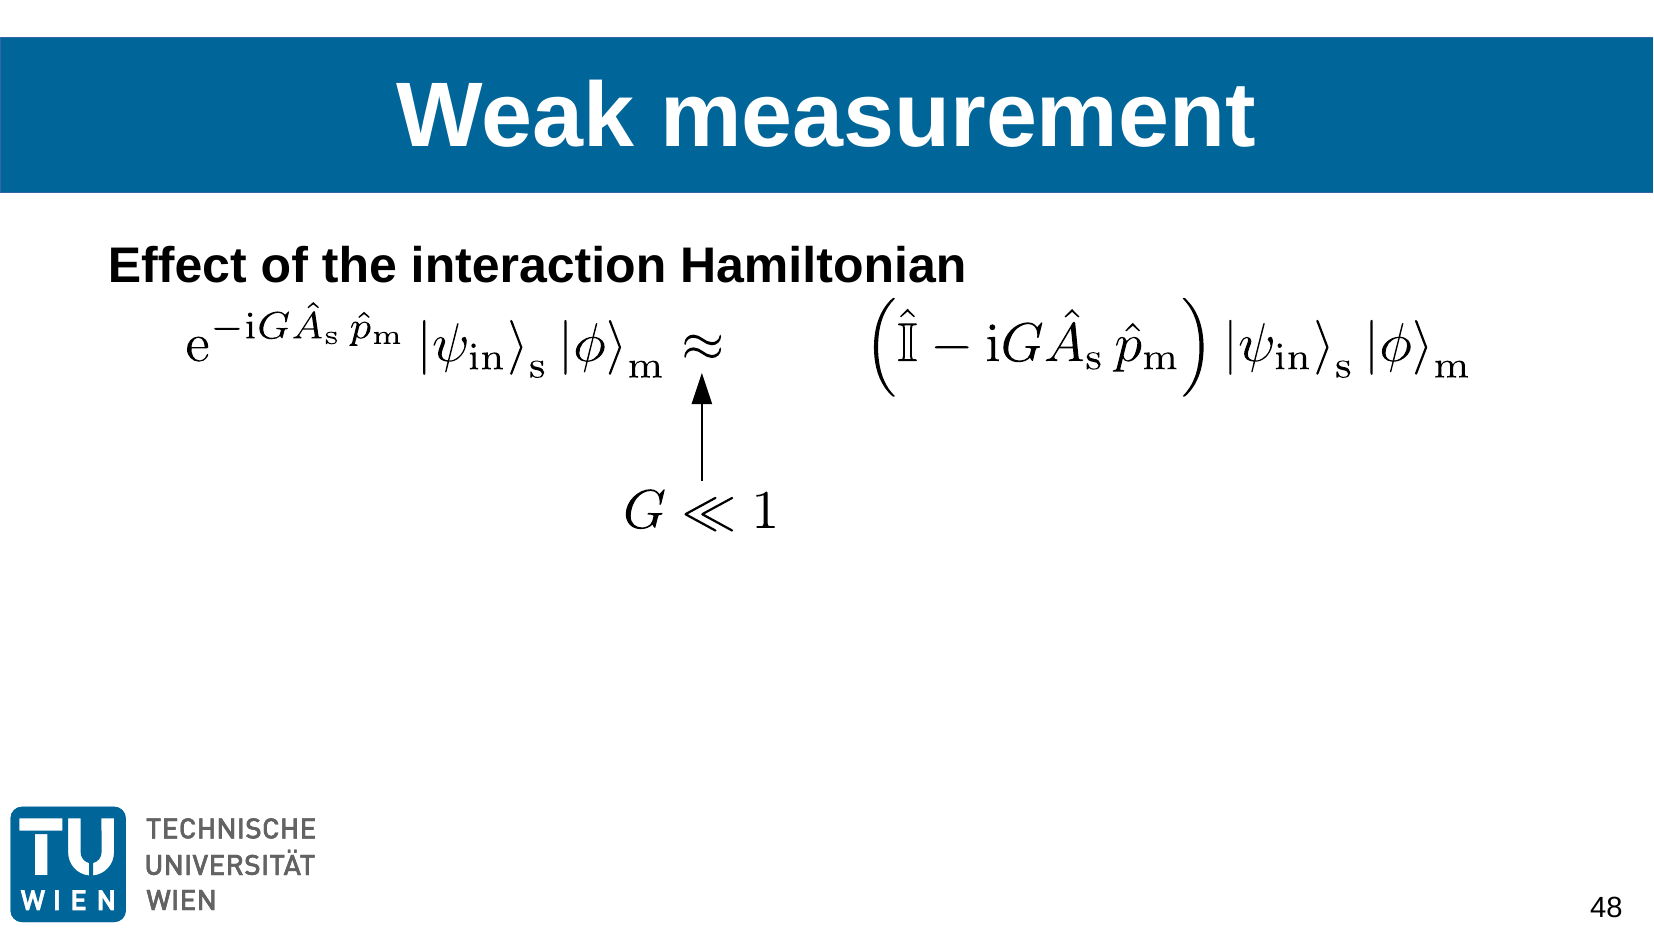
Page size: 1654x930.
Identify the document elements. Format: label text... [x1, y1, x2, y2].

picture [615, 478, 780, 539]
picture [855, 284, 1485, 405]
list Effect of the interaction Hamiltonian [107, 236, 1186, 311]
picture [180, 285, 735, 406]
title Weak measurement [0, 37, 1653, 193]
